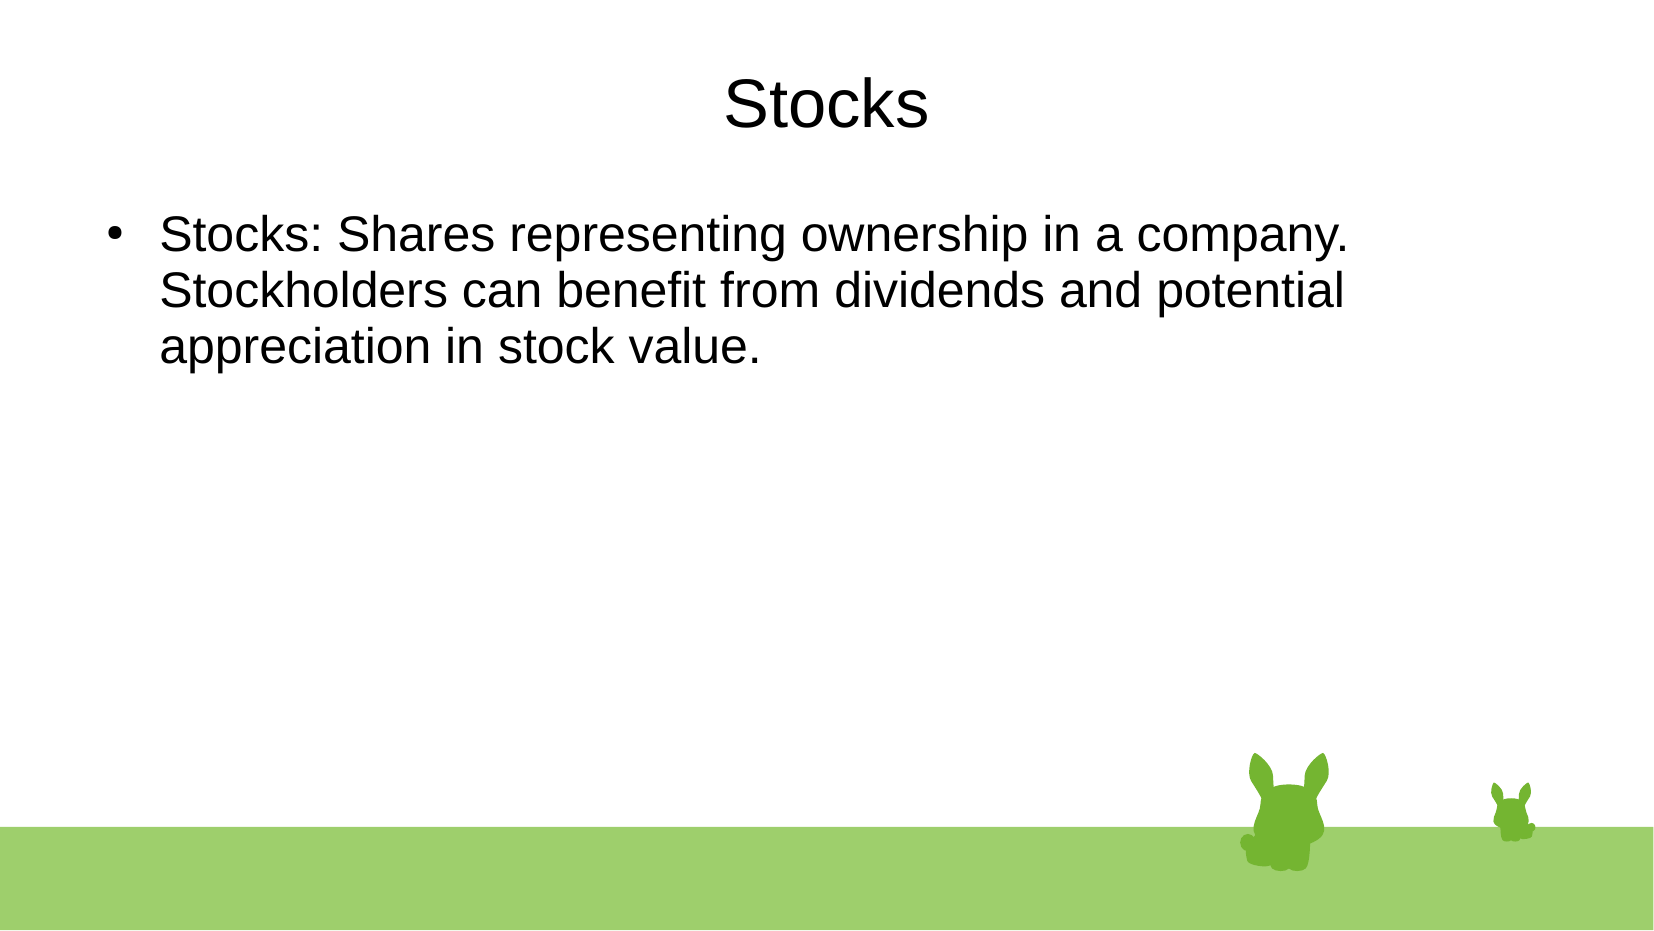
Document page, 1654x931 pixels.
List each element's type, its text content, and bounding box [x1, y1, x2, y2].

title Stocks [88, 29, 1565, 178]
list Stocks: Shares representing ownership in a company. Stockholders can benefit from dividends and potential appreciation in stock value. [88, 206, 1565, 739]
